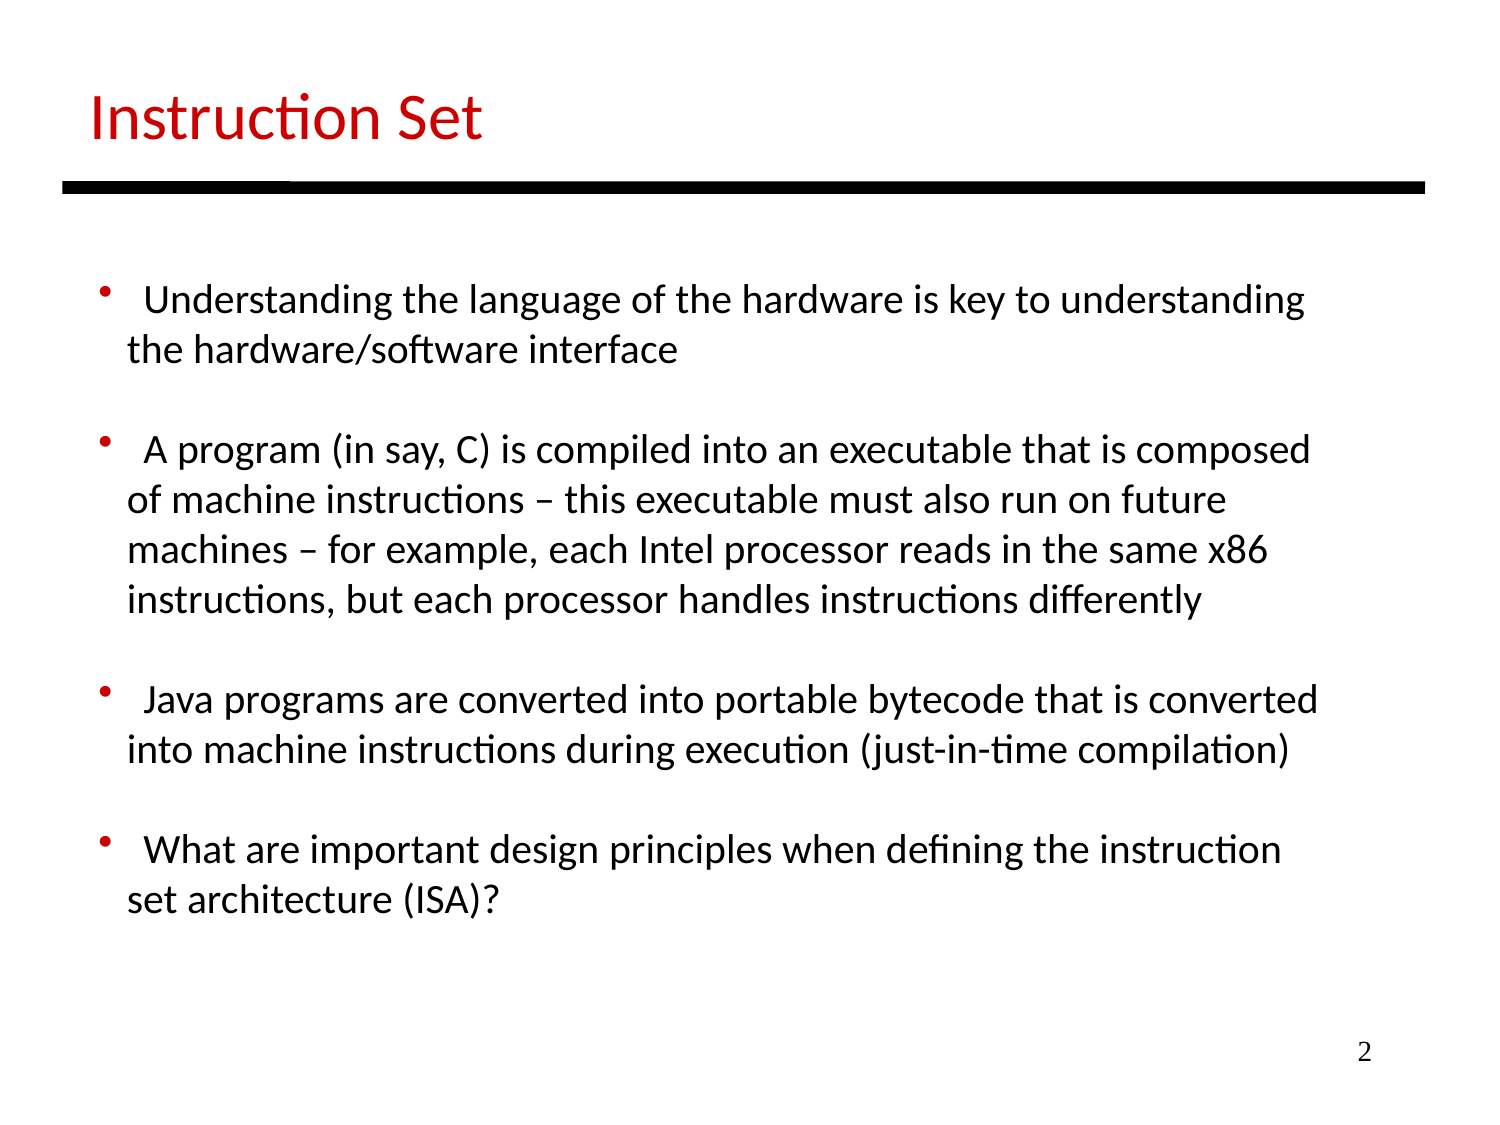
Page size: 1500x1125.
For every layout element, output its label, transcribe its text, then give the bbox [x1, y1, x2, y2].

text_box Instruction Set [75, 65, 499, 160]
slide_number <number> [1074, 1025, 1388, 1100]
text_box Understanding the language of the hardware is key to understanding the hardware/software interface A program (in say, C) is compiled into an executable that is composed of machine instructions – this executable must also run on future machines – for example, each Intel processor reads in the same x86 instructions, but each processor handles instructions differently Java programs are converted into portable bytecode that is converted into machine instructions during execution (just-in-time compilation) What are important design principles when defining the instruction set architecture (ISA)? [83, 264, 1335, 930]
